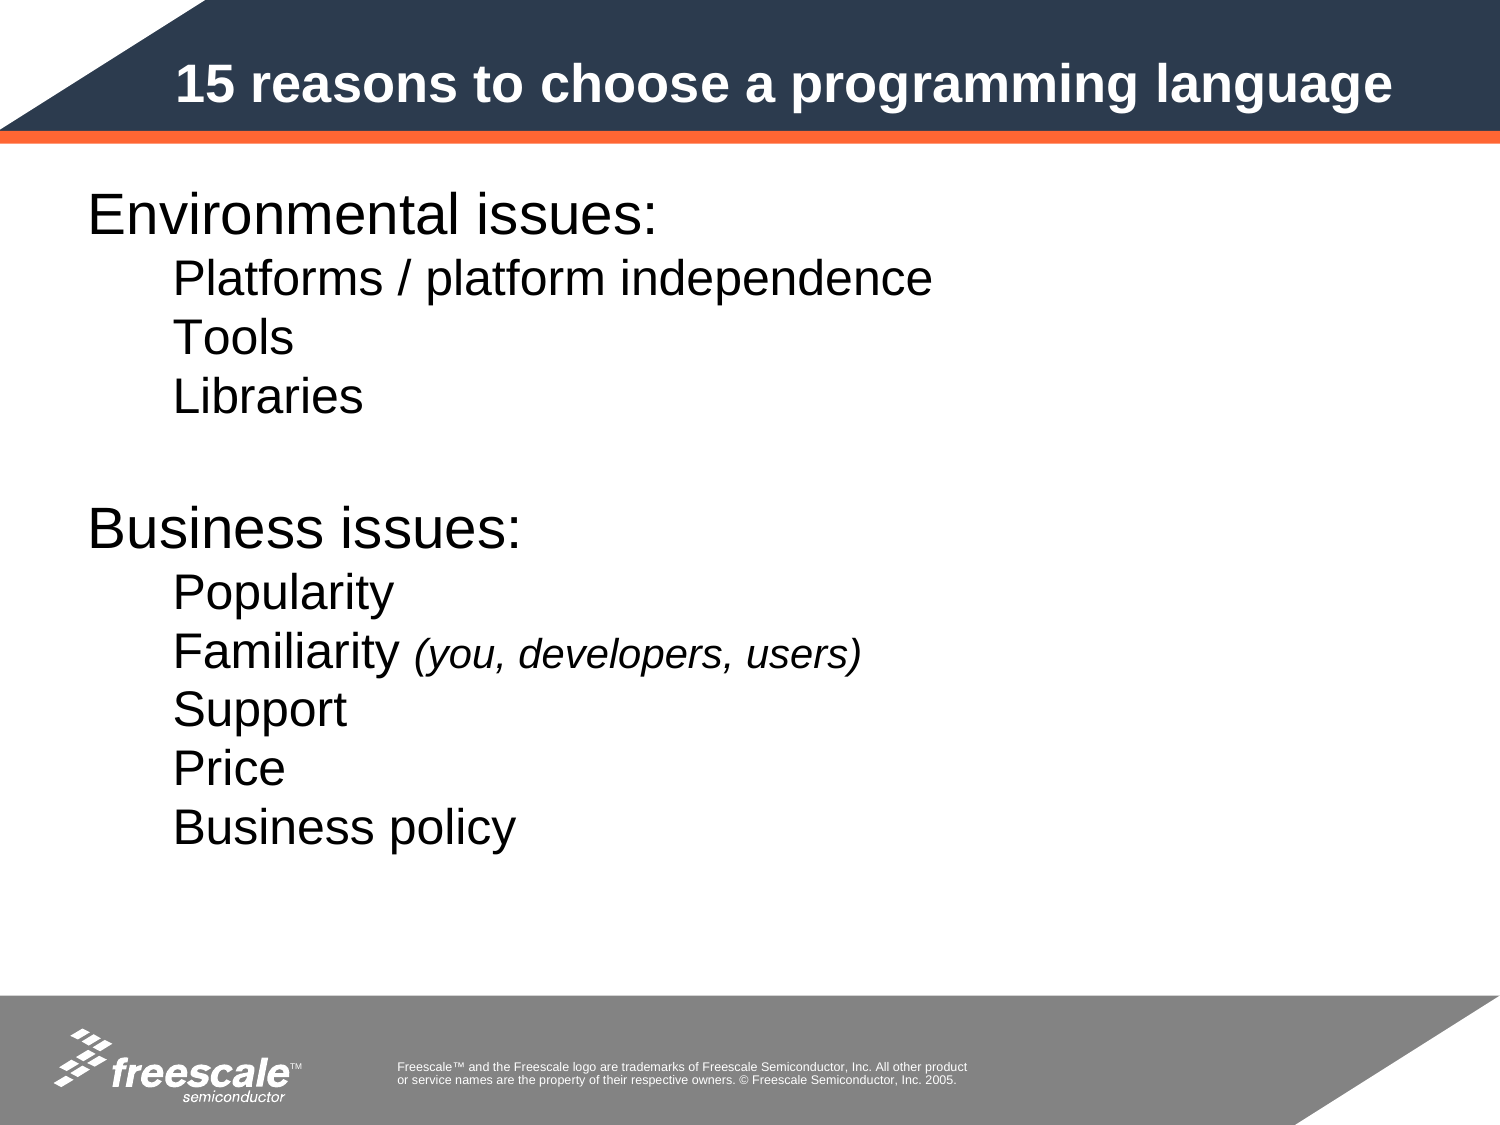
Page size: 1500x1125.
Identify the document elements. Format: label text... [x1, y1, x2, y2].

list Environmental issues: Platforms / platform independence Tools Libraries Business issues: Popularity Familiarity (you, developers, users) Support Price Business policy [73, 179, 1424, 948]
title 15 reasons to choose a programming language [75, 0, 1426, 197]
